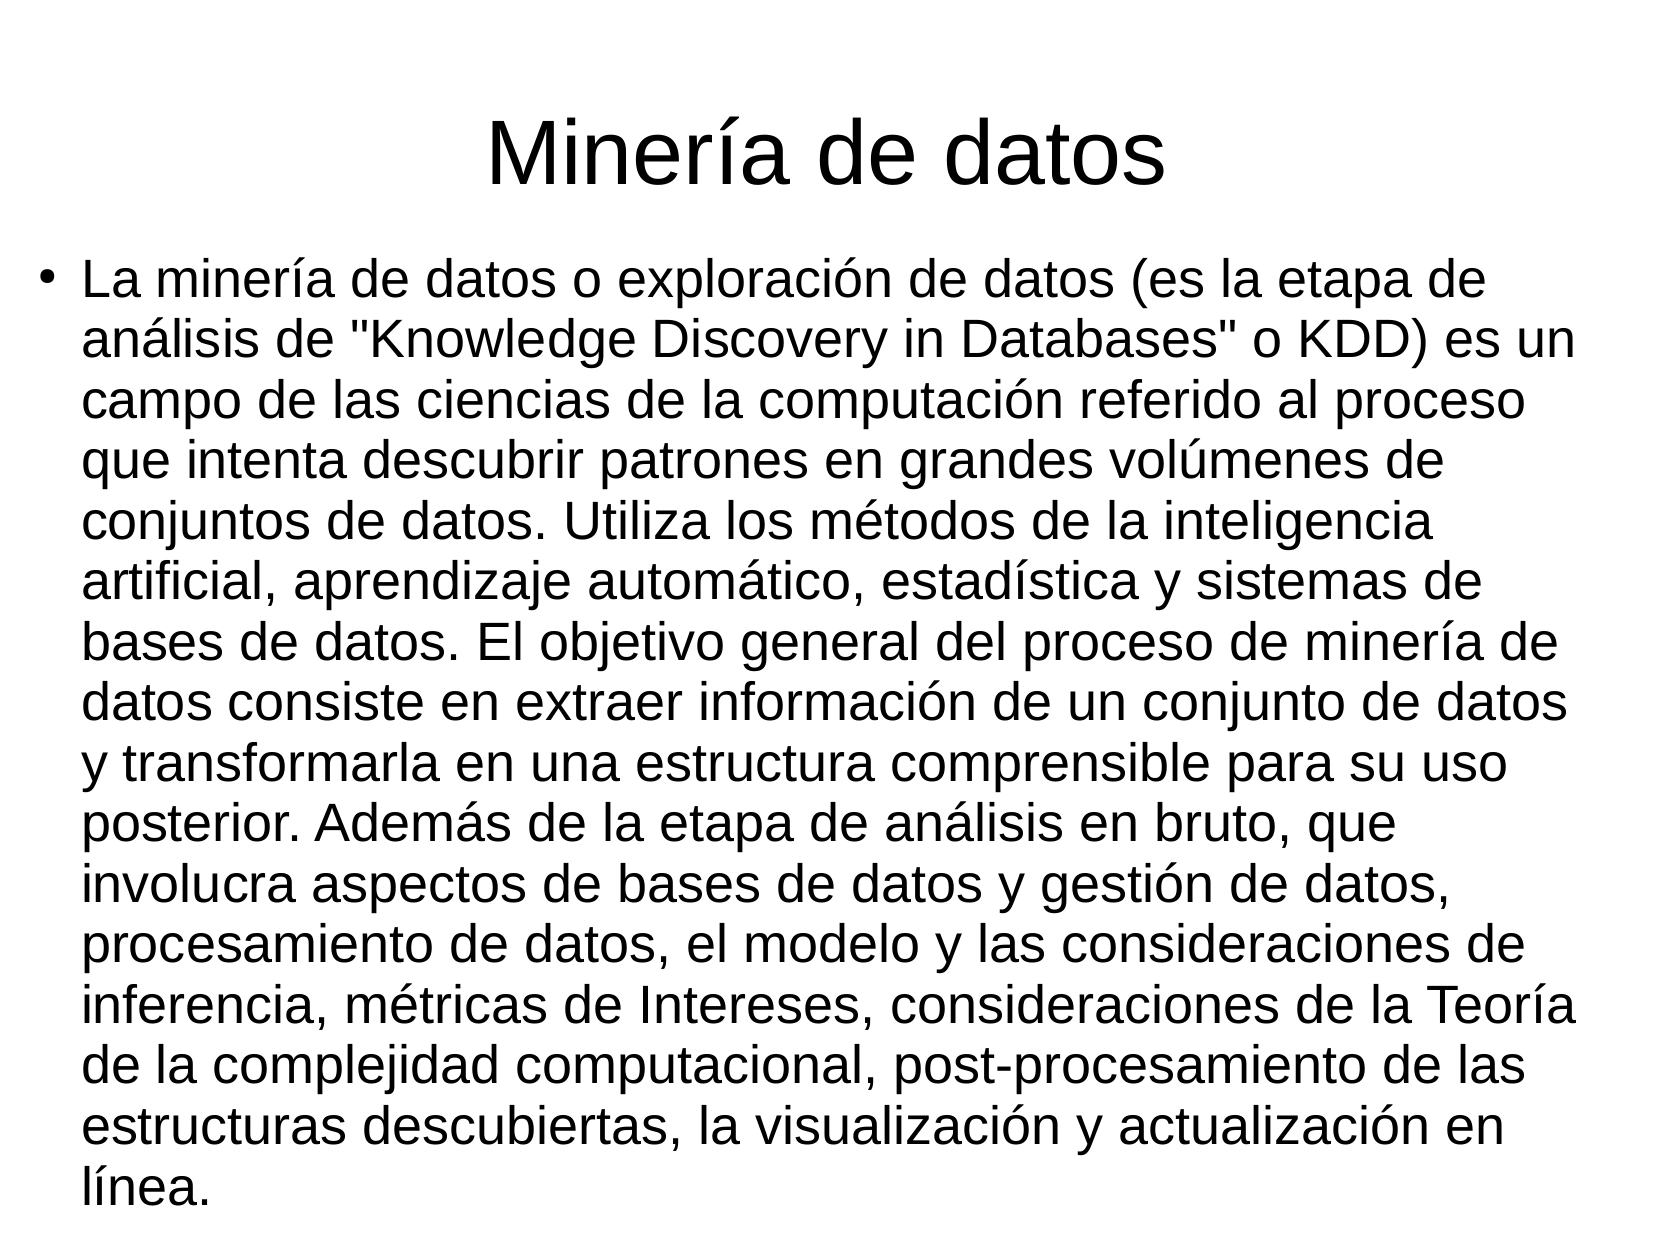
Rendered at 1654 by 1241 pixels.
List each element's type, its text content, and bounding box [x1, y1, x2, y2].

list La minería de datos o exploración de datos (es la etapa de análisis de "Knowledge Discovery in Databases" o KDD) es un campo de las ciencias de la computación referido al proceso que intenta descubrir patrones en grandes volúmenes de conjuntos de datos. Utiliza los métodos de la inteligencia artificial, aprendizaje automático, estadística y sistemas de bases de datos. El objetivo general del proceso de minería de datos consiste en extraer información de un conjunto de datos y transformarla en una estructura comprensible para su uso posterior. Además de la etapa de análisis en bruto, que involucra aspectos de bases de datos y gestión de datos, procesamiento de datos, el modelo y las consideraciones de inferencia, métricas de Intereses, consideraciones de la Teoría de la complejidad computacional, post-procesamiento de las estructuras descubiertas, la visualización y actualización en línea. [23, 248, 1595, 1234]
title Minería de datos [82, 49, 1571, 248]
